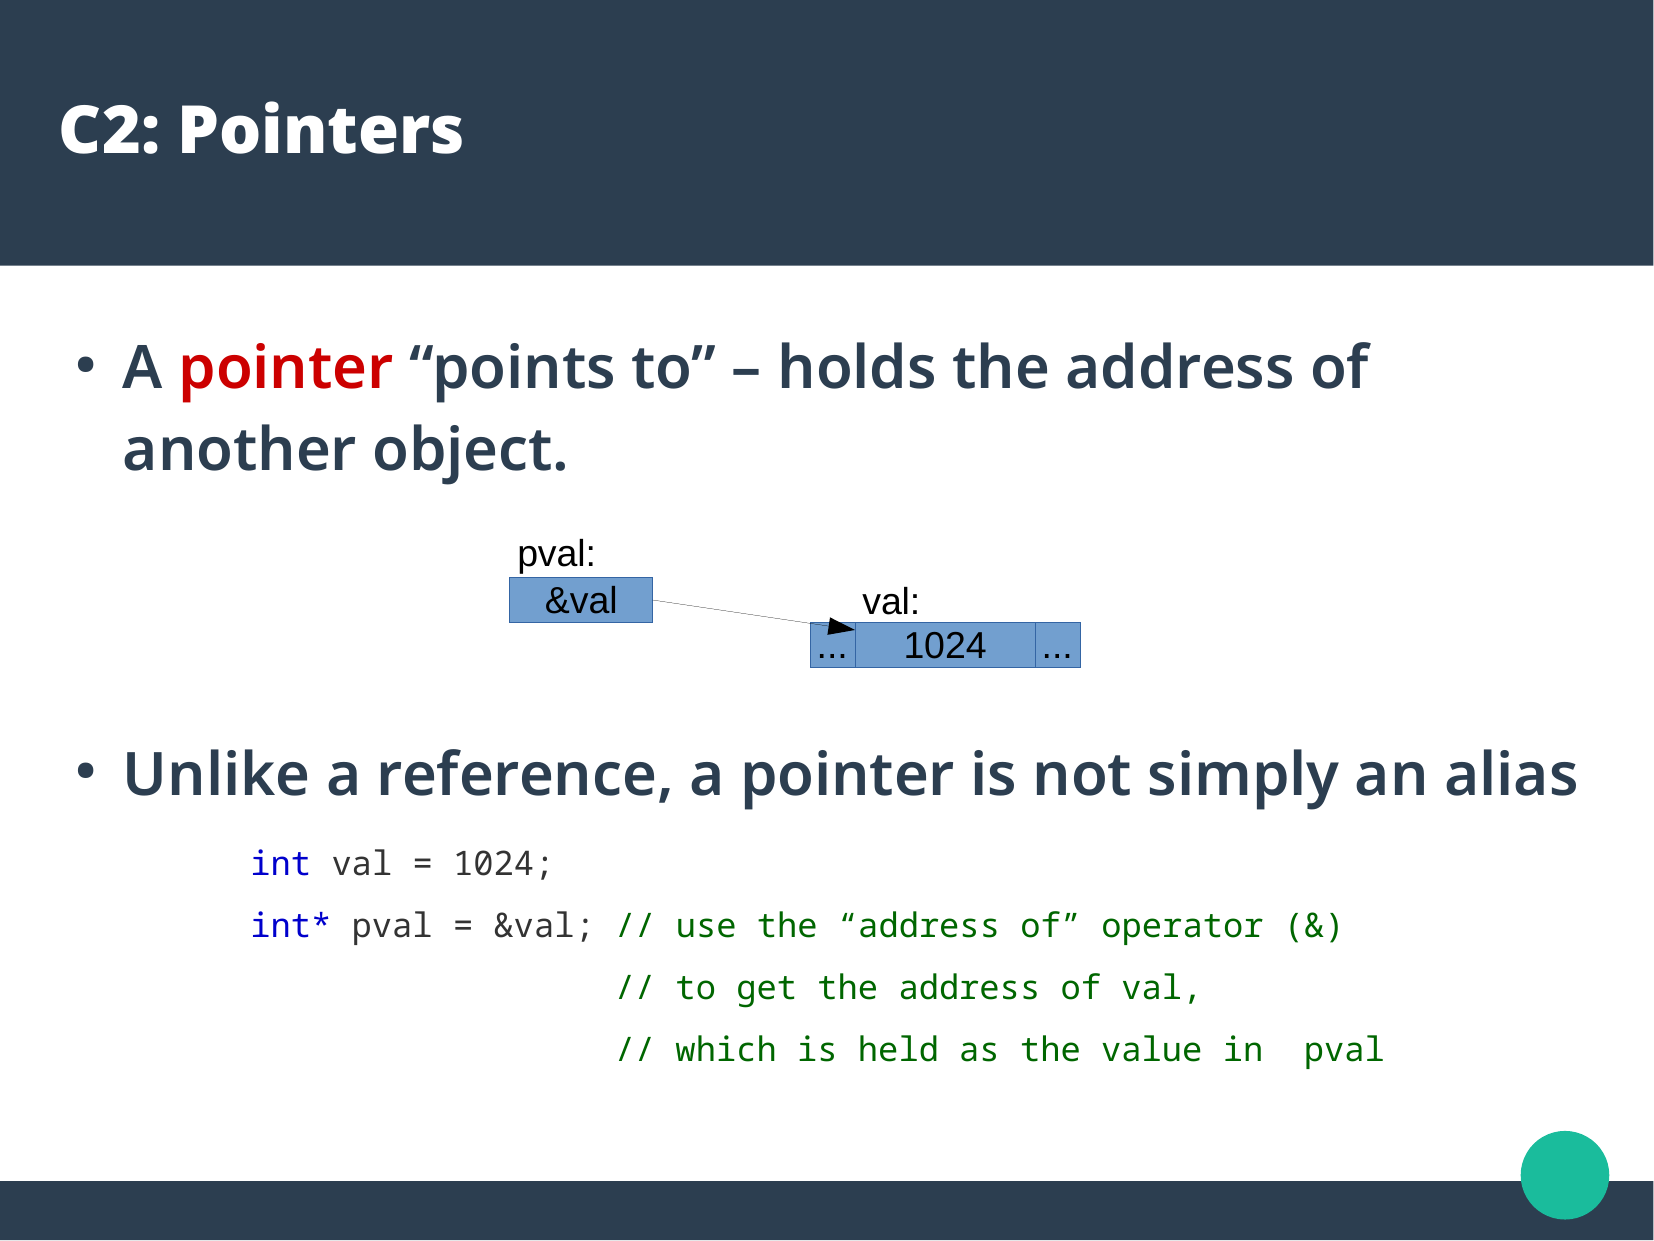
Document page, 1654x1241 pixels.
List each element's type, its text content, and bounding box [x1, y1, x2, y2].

text_box ... [1036, 622, 1081, 668]
list A pointer “points to” – holds the address of another object. Unlike a reference, a pointer is not simply an alias int val = 1024; int* pval = &val; // use the “address of” operator (&) // to get the address of val, // which is held as the value in pval [59, 324, 1595, 1152]
text_box val: [847, 573, 968, 631]
text_box 1024 [855, 622, 1036, 668]
title C2: Pointers [59, 49, 1595, 207]
text_box ... [810, 624, 855, 668]
text_box &val [509, 582, 653, 623]
text_box pval: [502, 525, 653, 582]
